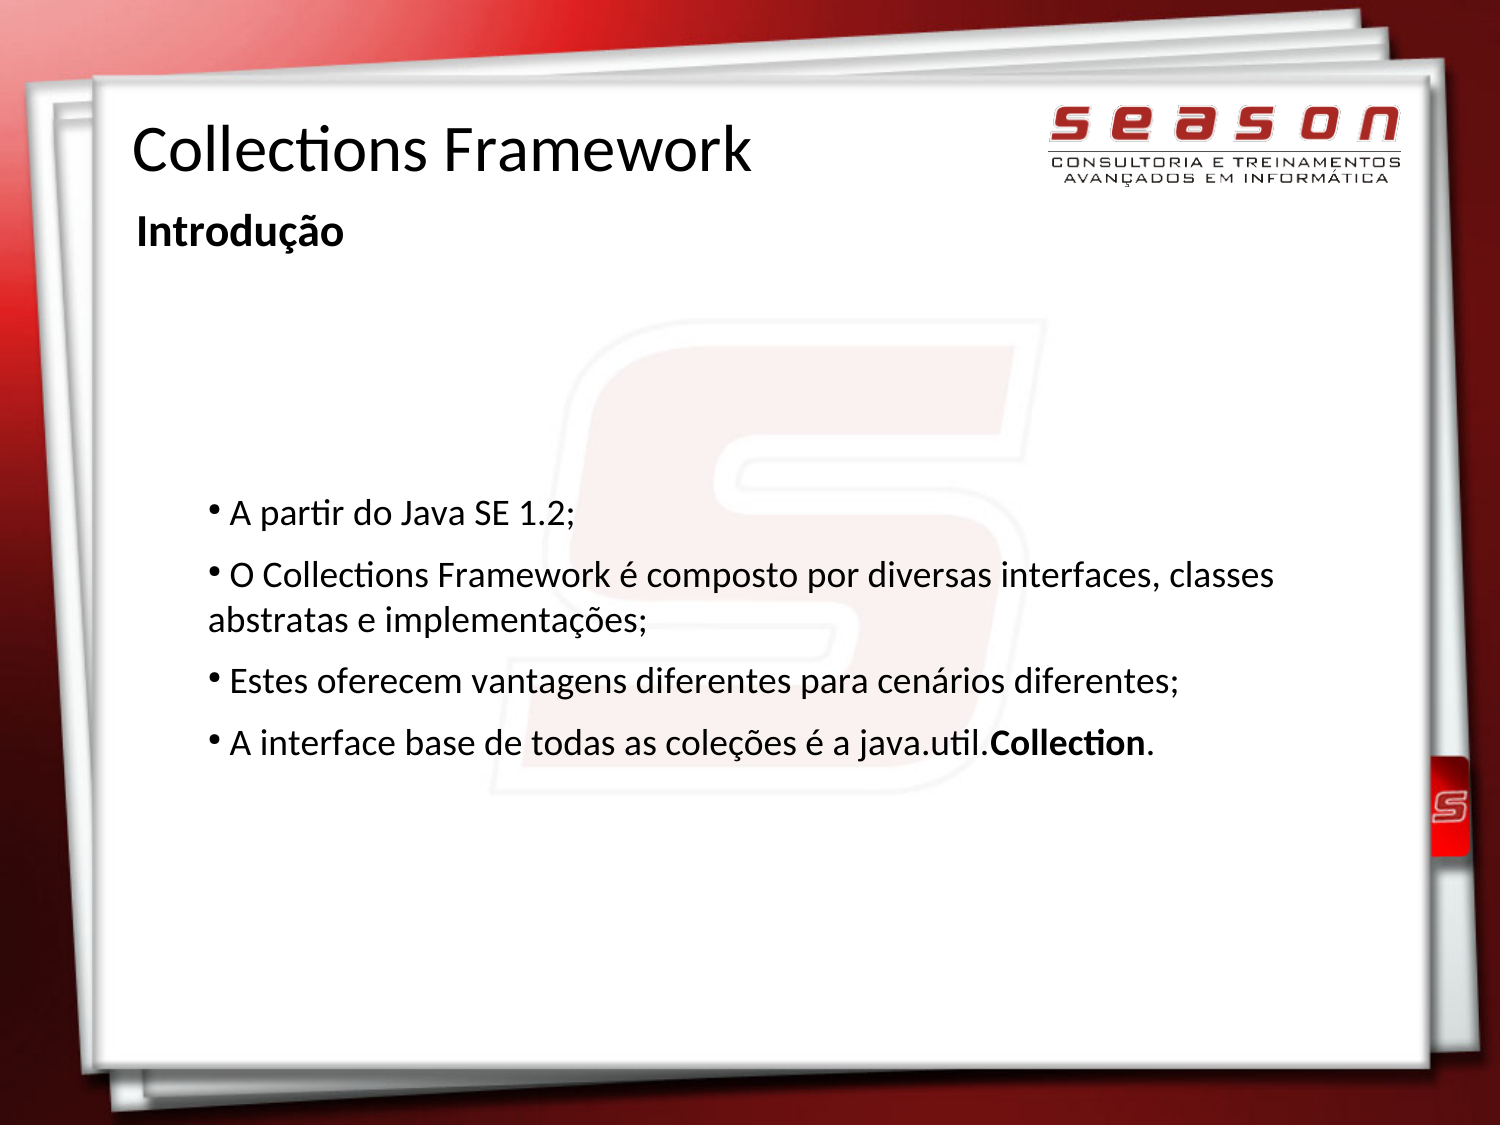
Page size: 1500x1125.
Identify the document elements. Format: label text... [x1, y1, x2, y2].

picture [0, 0, 1500, 1125]
text_box Introdução [119, 200, 1240, 256]
title Collections Framework [118, 33, 1394, 257]
text_box A partir do Java SE 1.2; O Collections Framework é composto por diversas interfaces, classes abstratas e implementações; Estes oferecem vantagens diferentes para cenários diferentes; A interface base de todas as coleções é a java.util.Collection. [207, 357, 1328, 894]
